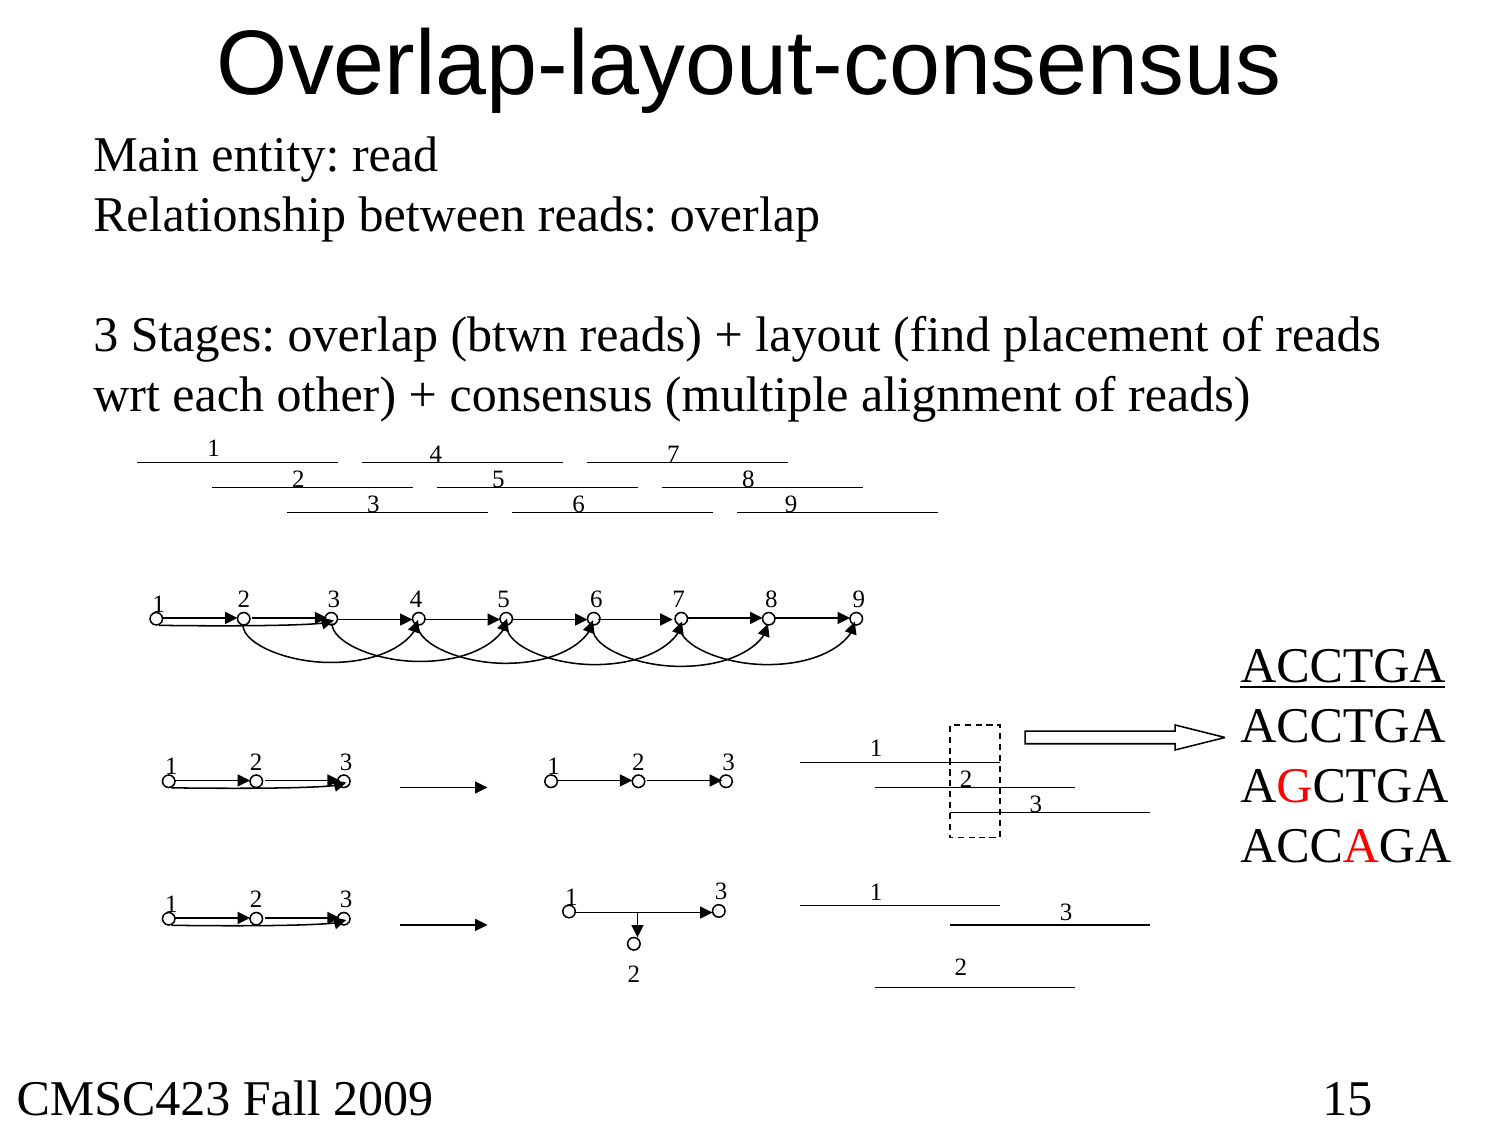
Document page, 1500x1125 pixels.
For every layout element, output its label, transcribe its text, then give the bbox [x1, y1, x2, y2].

text_box 3 [325, 737, 368, 783]
text_box 1 [550, 872, 593, 919]
text_box 9 [770, 479, 813, 526]
text_box 4 [395, 575, 438, 621]
text_box 3 [325, 875, 368, 921]
text_box 2 [235, 875, 278, 921]
text_box 1 [532, 742, 575, 788]
text_box 1 [192, 424, 235, 470]
text_box 6 [575, 575, 618, 621]
text_box 7 [657, 575, 700, 621]
text_box 8 [750, 575, 793, 621]
text_box 3 [707, 737, 750, 783]
text_box 6 [557, 479, 600, 526]
text_box 4 [414, 429, 458, 476]
text_box 7 [652, 429, 695, 476]
text_box 2 [945, 754, 988, 801]
text_box Main entity: read Relationship between reads: overlap 3 Stages: overlap (btwn reads) + layout (find placement of reads wrt each other) + consensus (multiple alignment of reads) [78, 114, 1410, 430]
text_box ACCTGA ACCTGA AGCTGA ACCAGA [1225, 624, 1466, 881]
text_box 2 [235, 737, 278, 783]
text_box 1 [854, 867, 898, 913]
text_box 3 [1045, 887, 1088, 933]
title Overlap-layout-consensus [0, 3, 1500, 122]
text_box 1 [854, 724, 898, 770]
text_box 2 [939, 942, 983, 988]
text_box 2 [612, 950, 655, 996]
text_box 3 [352, 479, 395, 526]
text_box 9 [837, 575, 880, 621]
text_box 1 [150, 879, 193, 926]
text_box 8 [727, 454, 770, 501]
text_box 2 [617, 737, 660, 783]
text_box 3 [700, 867, 743, 913]
text_box 2 [222, 575, 265, 621]
text_box 1 [137, 579, 181, 626]
text_box 3 [1014, 779, 1058, 826]
text_box 2 [277, 454, 320, 501]
text_box 5 [477, 454, 520, 501]
text_box 1 [150, 742, 193, 788]
text_box 5 [482, 575, 525, 621]
text_box 3 [312, 575, 355, 621]
